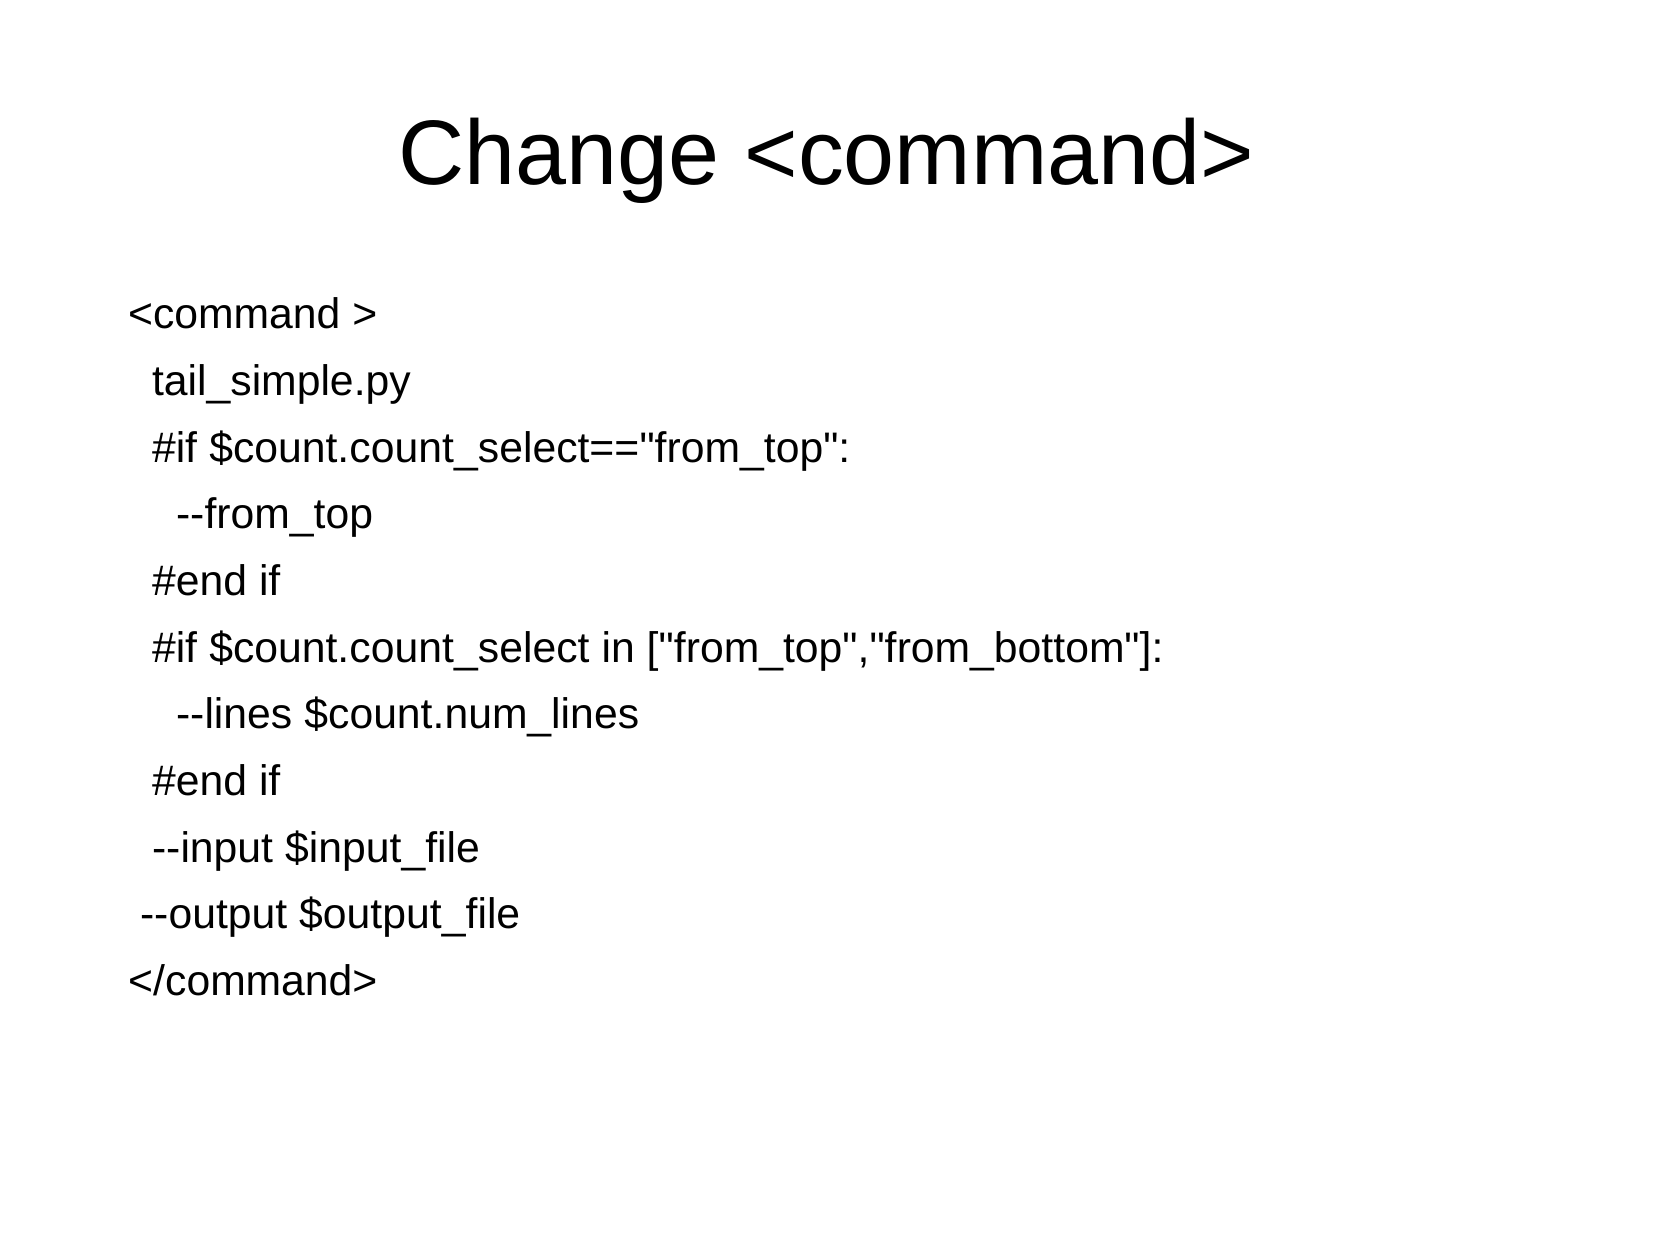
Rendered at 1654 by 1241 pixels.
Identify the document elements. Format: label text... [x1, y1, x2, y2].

list <command > tail_simple.py #if $count.count_select=="from_top": --from_top #end if #if $count.count_select in ["from_top","from_bottom"]: --lines $count.num_lines #end if --input $input_file --output $output_file </command> [82, 290, 1571, 1010]
title Change <command> [82, 49, 1571, 257]
